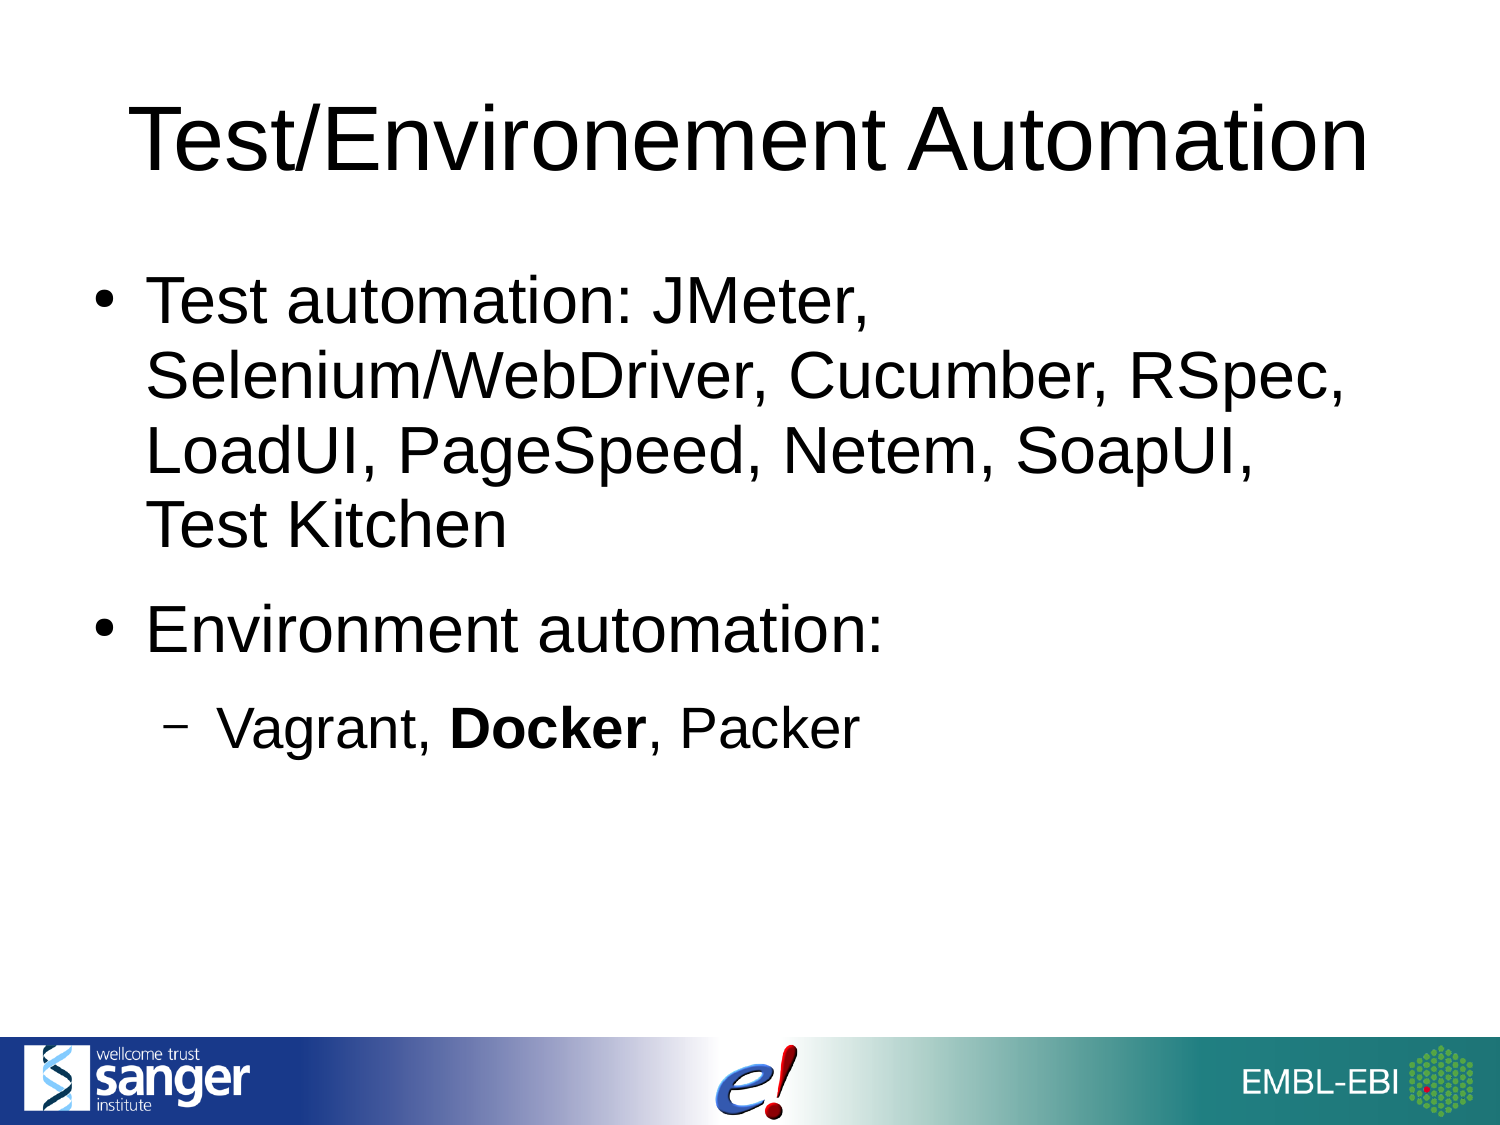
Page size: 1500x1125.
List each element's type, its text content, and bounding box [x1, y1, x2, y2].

title Test/Environement Automation [75, 44, 1425, 233]
picture [0, 1037, 1500, 1125]
list Test automation: JMeter, Selenium/WebDriver, Cucumber, RSpec, LoadUI, PageSpeed, Netem, SoapUI, Test Kitchen Environment automation: Vagrant, Docker, Packer [75, 263, 1395, 916]
